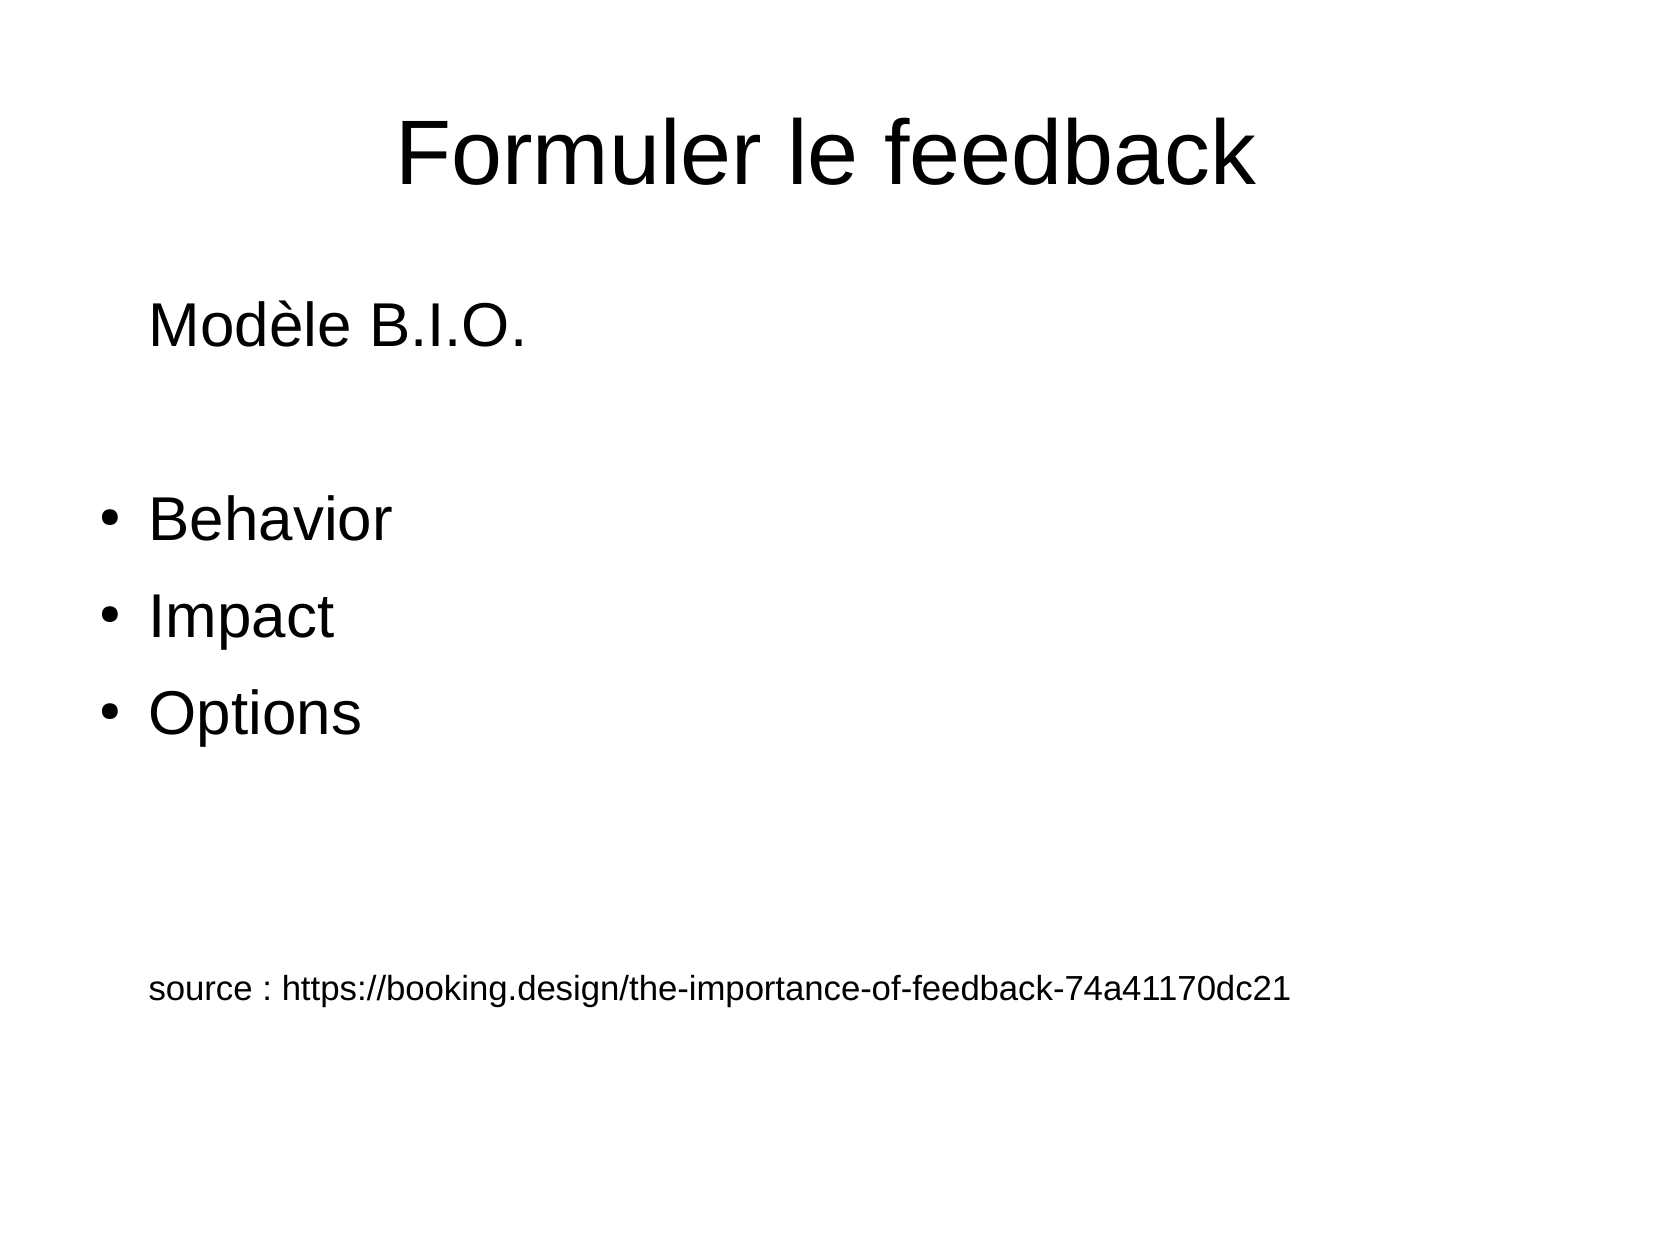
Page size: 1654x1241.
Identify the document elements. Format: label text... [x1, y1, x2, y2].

list Modèle B.I.O. Behavior Impact Options source : https://booking.design/the-importance-of-feedback-74a41170dc21 [82, 290, 1571, 1010]
title Formuler le feedback [82, 49, 1571, 257]
